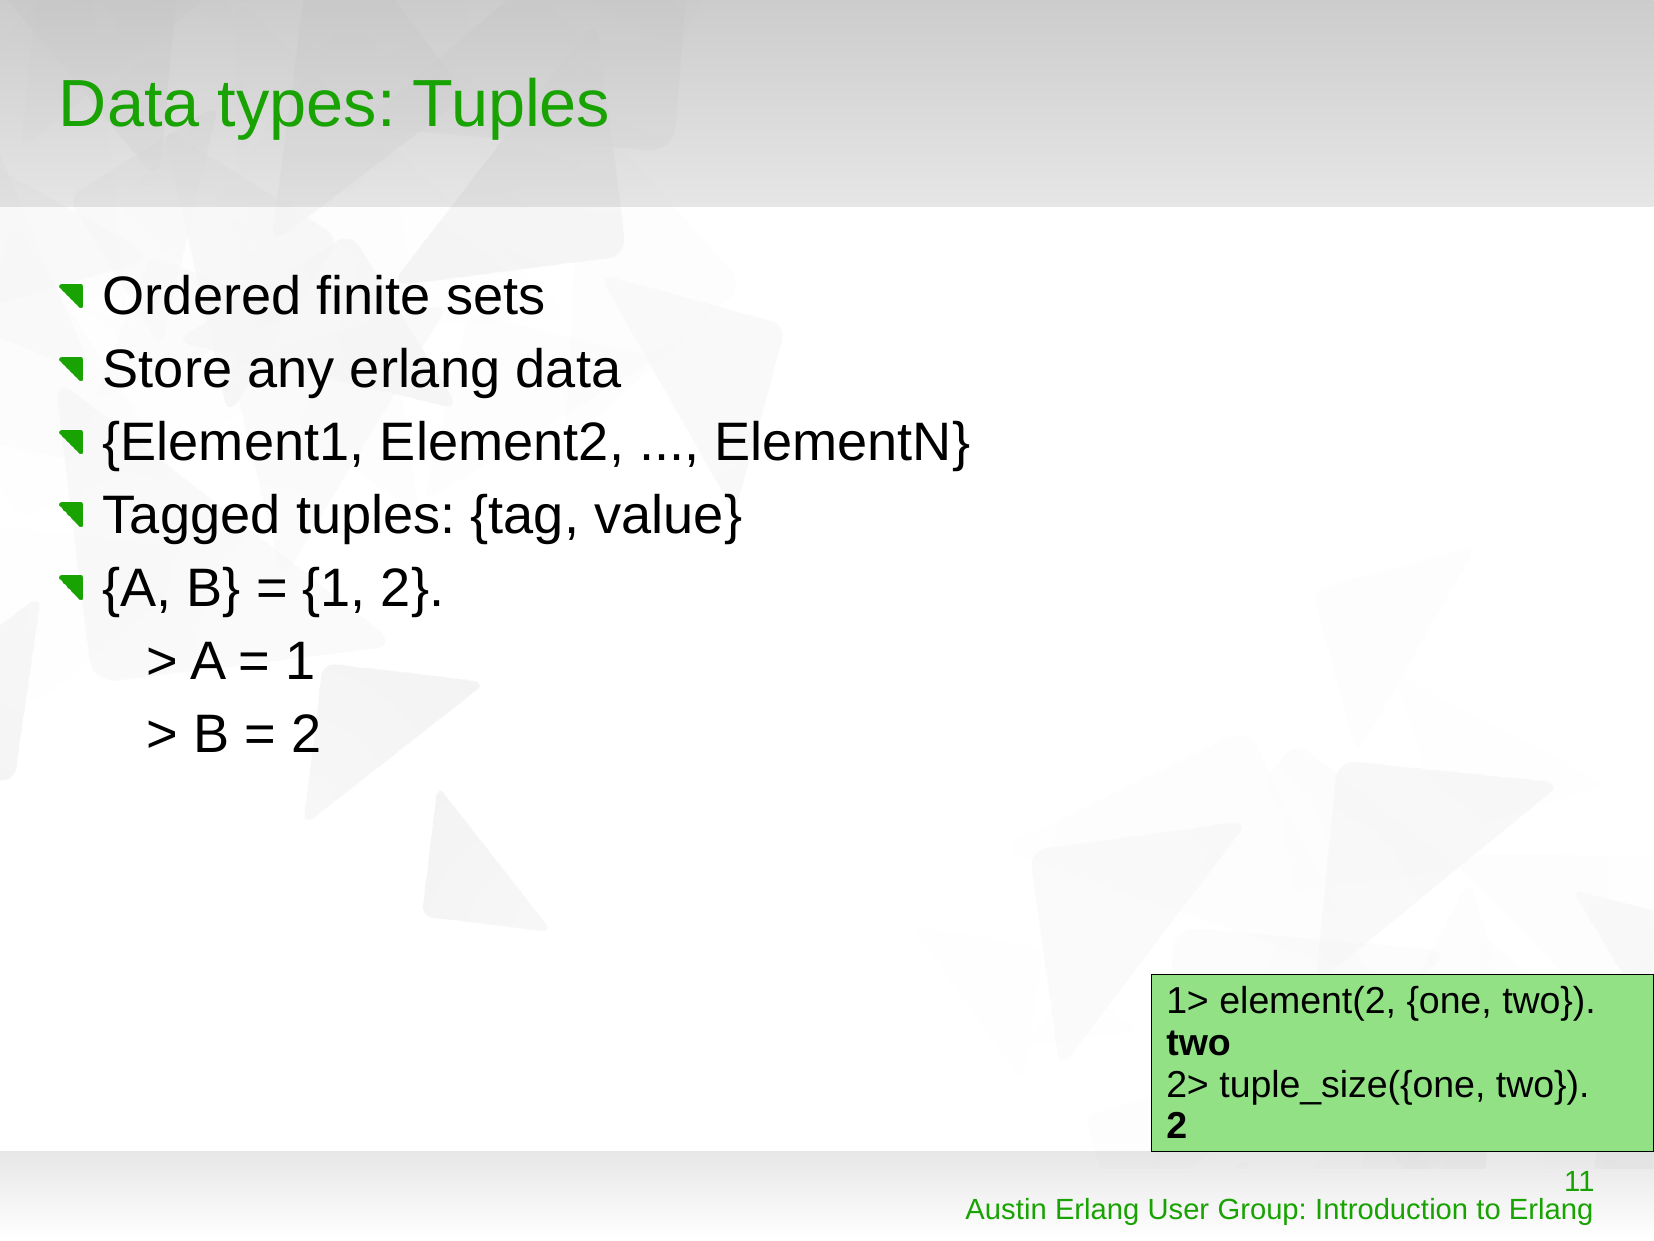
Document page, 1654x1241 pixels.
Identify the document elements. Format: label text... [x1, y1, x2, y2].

picture [915, 548, 1654, 1169]
picture [0, 0, 783, 931]
text_box 1> element(2, {one, two}). two 2> tuple_size({one, two}). 2 [1151, 974, 1654, 1152]
title Data types: Tuples [59, 29, 1595, 178]
list Ordered finite sets Store any erlang data {Element1, Element2, ..., ElementN} Tagged tuples: {tag, value} {A, B} = {1, 2}. > A = 1 > B = 2 [59, 265, 1595, 766]
